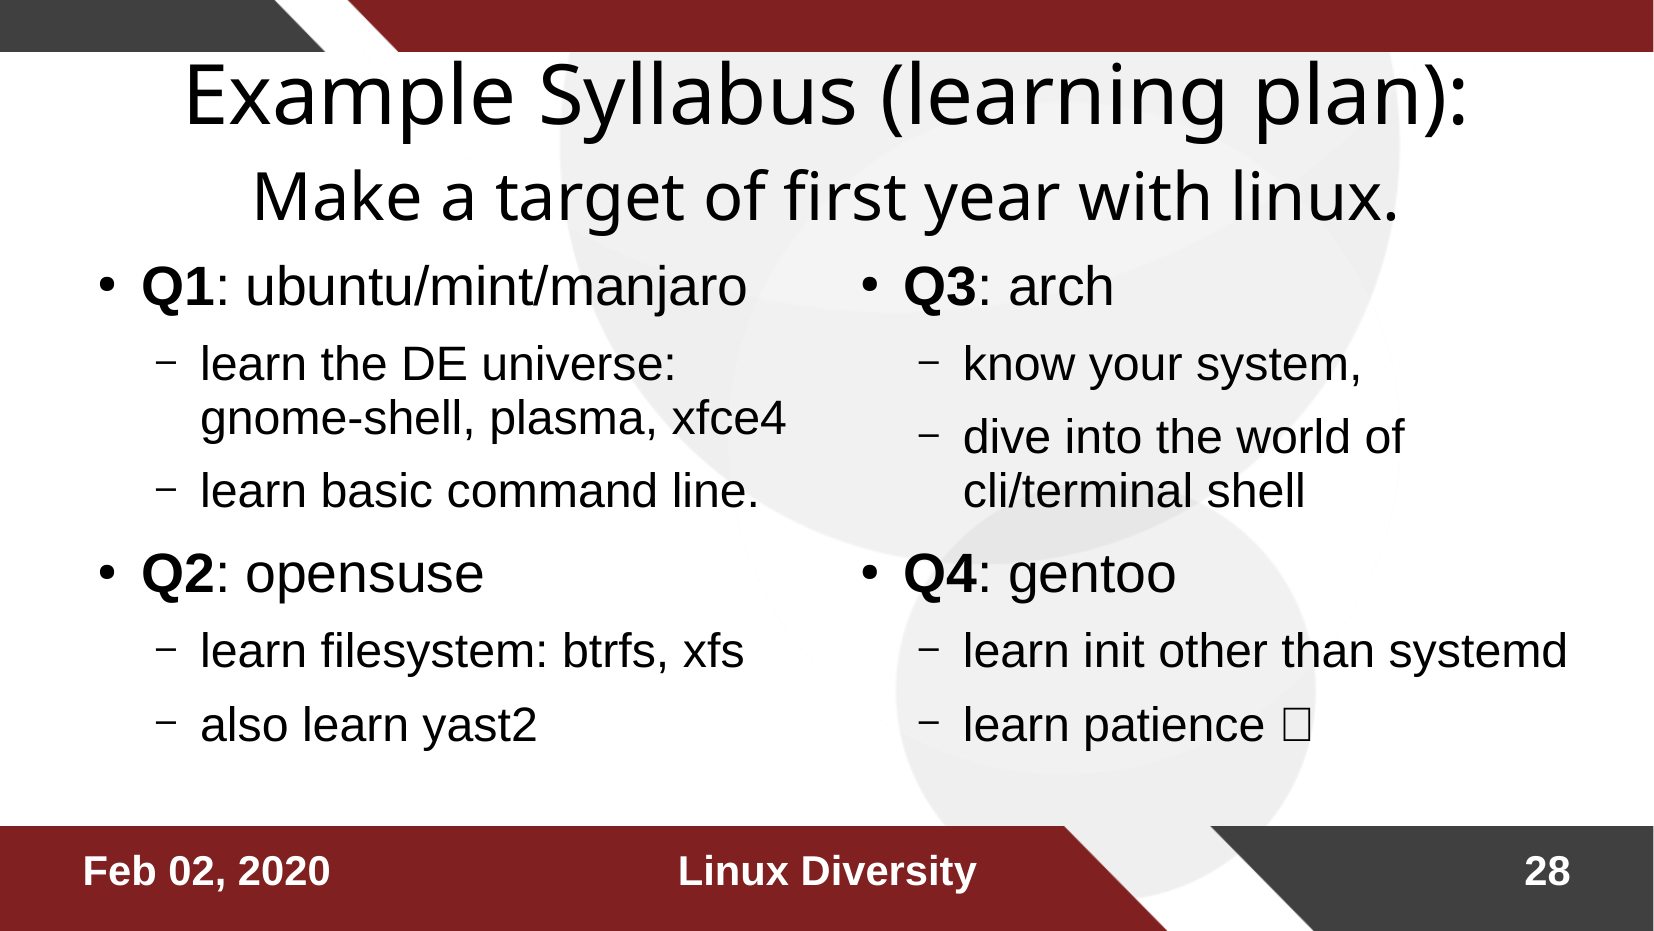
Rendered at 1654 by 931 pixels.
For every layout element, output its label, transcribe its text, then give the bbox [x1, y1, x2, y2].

title Example Syllabus (learning plan): Make a target of first year with linux. [82, 49, 1571, 226]
list Q3: arch know your system, dive into the world of cli/terminal shell Q4: gentoo learn init other than systemd learn patience 🙈 [845, 255, 1572, 757]
picture [0, 826, 1654, 931]
list Q1: ubuntu/mint/manjaro learn the DE universe: gnome-shell, plasma, xfce4 learn basic command line. Q2: opensuse learn filesystem: btrfs, xfs also learn yast2 [82, 255, 809, 757]
picture [0, 0, 1654, 52]
